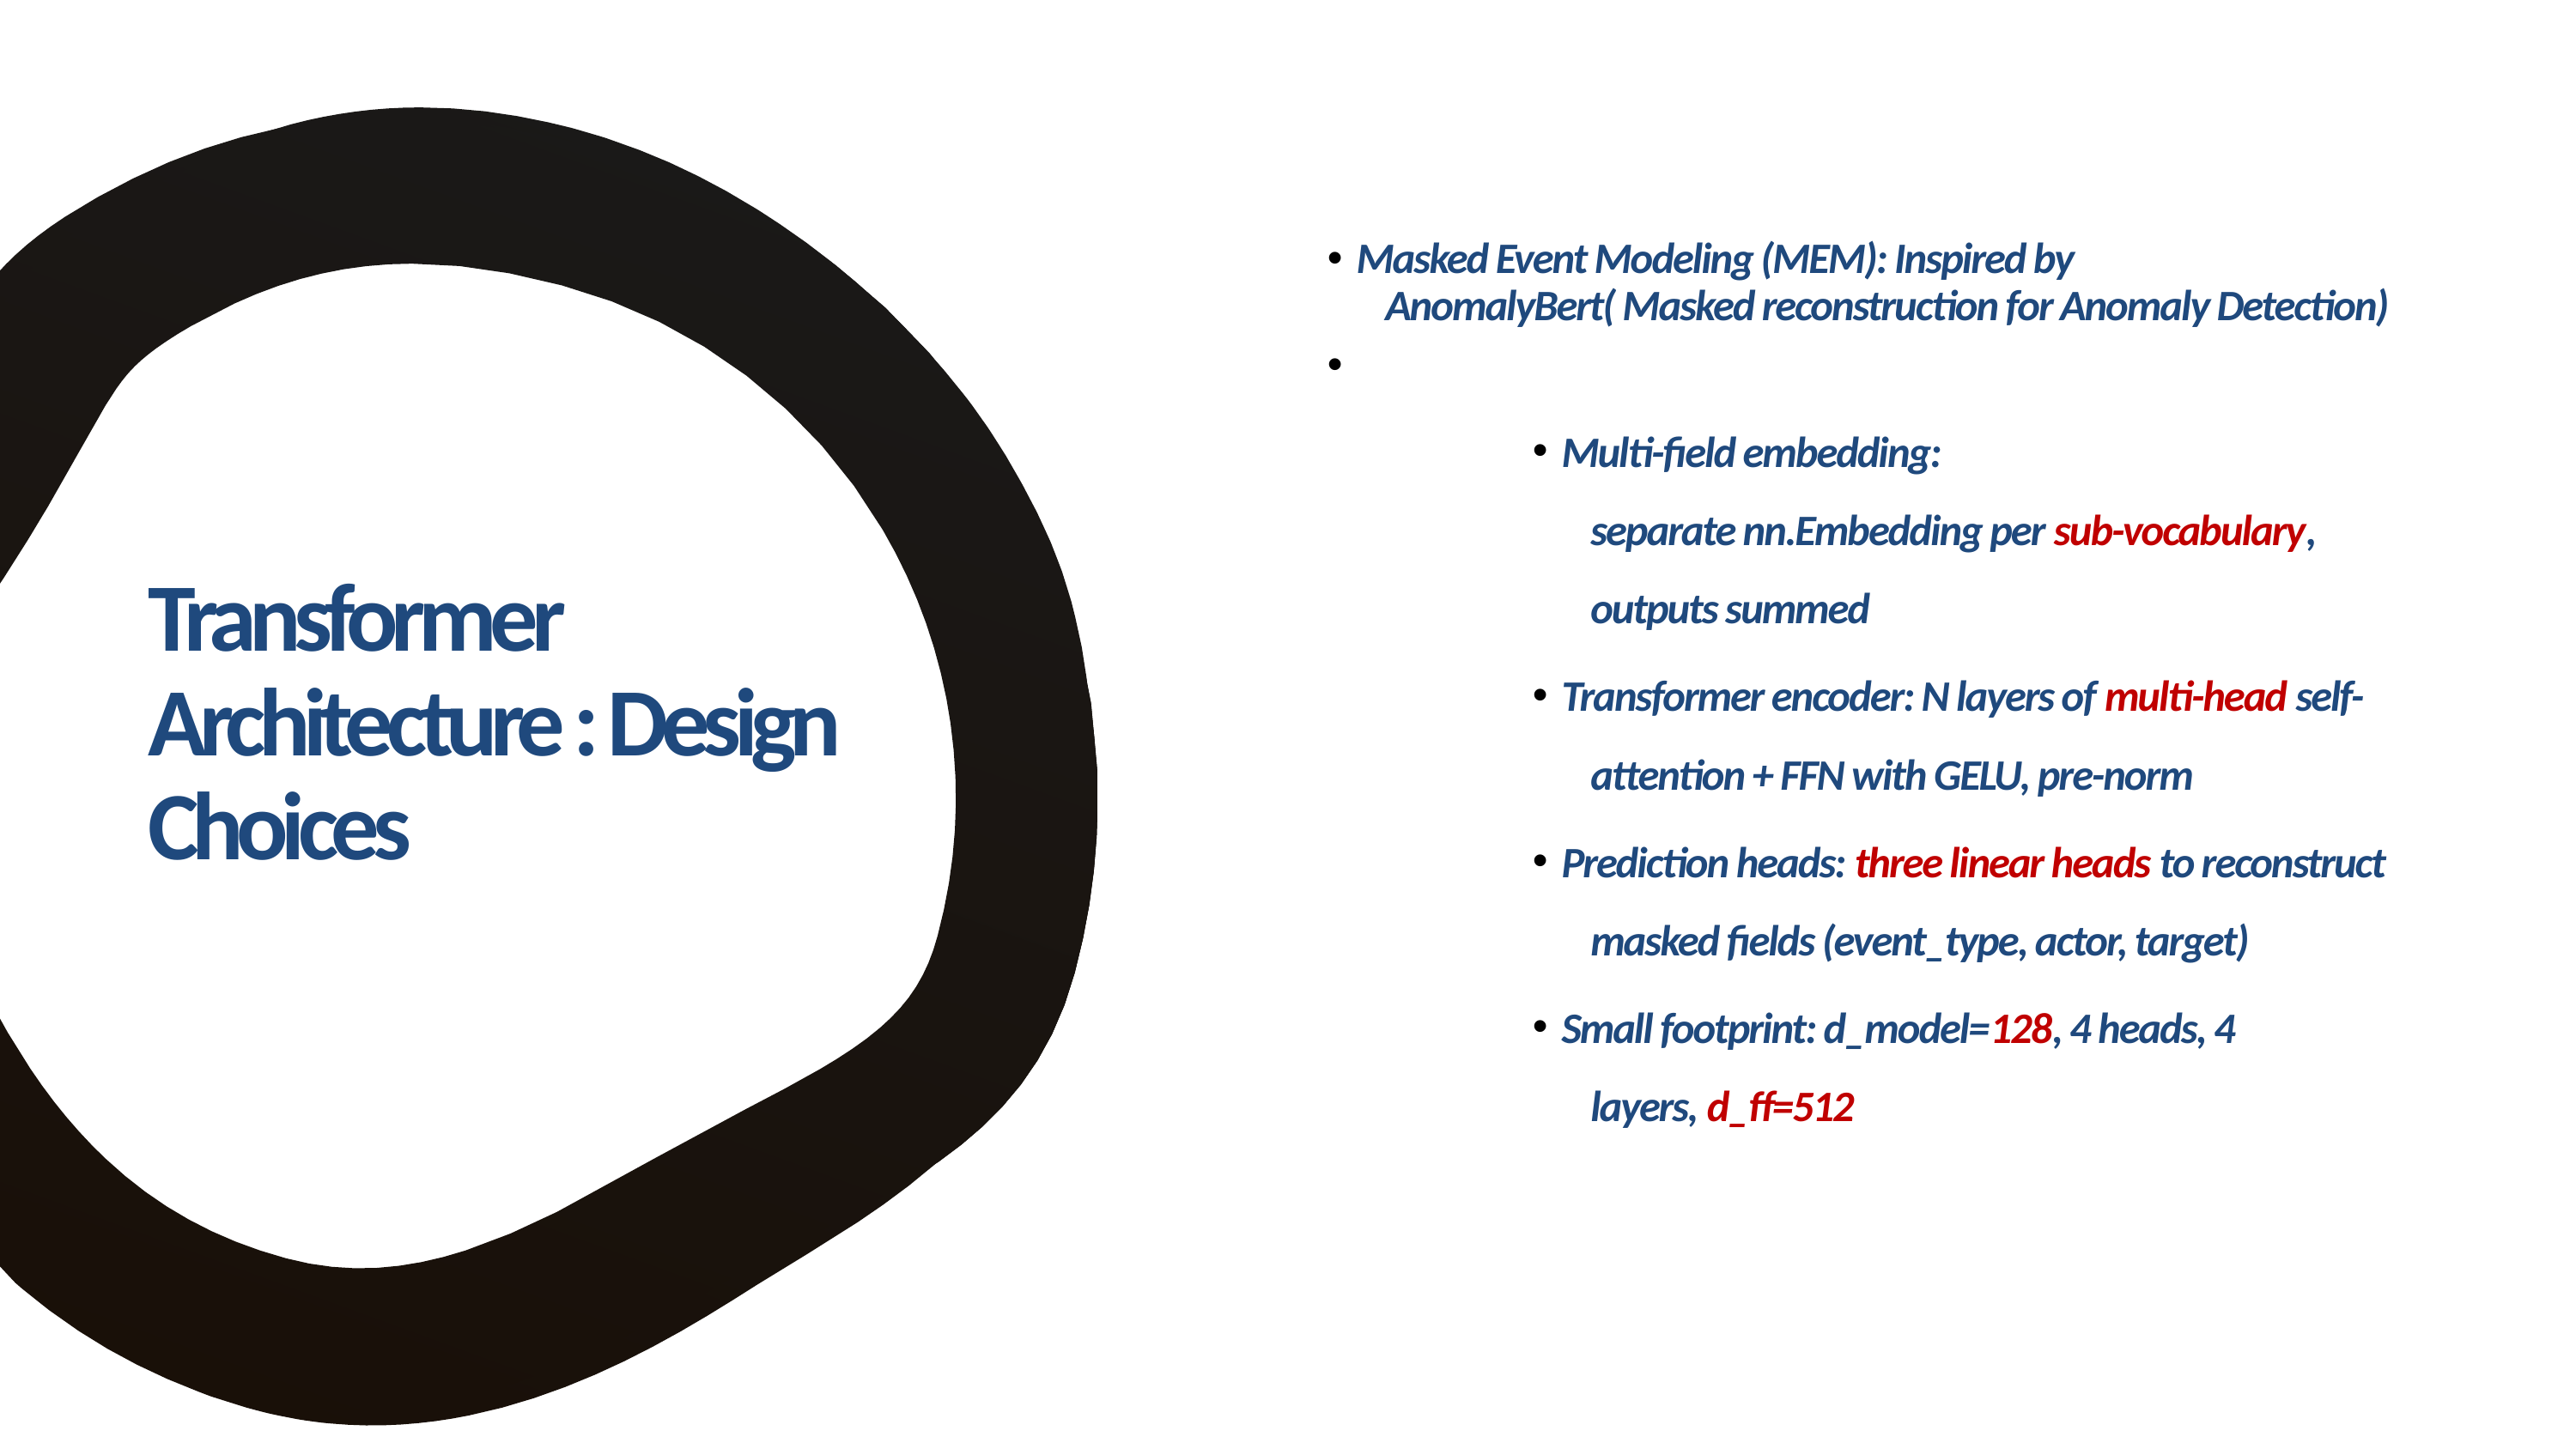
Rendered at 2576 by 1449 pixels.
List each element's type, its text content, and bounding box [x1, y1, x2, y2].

text_box Transformer Architecture : Design Choices [135, 262, 951, 1186]
text_box [0, 0, 2576, 1449]
text_box Masked Event Modeling (MEM): Inspired by AnomalyBert( Masked reconstruction for Anomaly Detection) Multi-field embedding: separate nn.Embedding per sub-vocabulary, outputs summed Transformer encoder: N layers of multi-head self-attention + FFN with GELU, pre-norm Prediction heads: three linear heads to reconstruct masked fields (event_type, actor, target) Small footprint: d_model=128, 4 heads, 4 layers, d_ff=512 [1303, 170, 2408, 1276]
